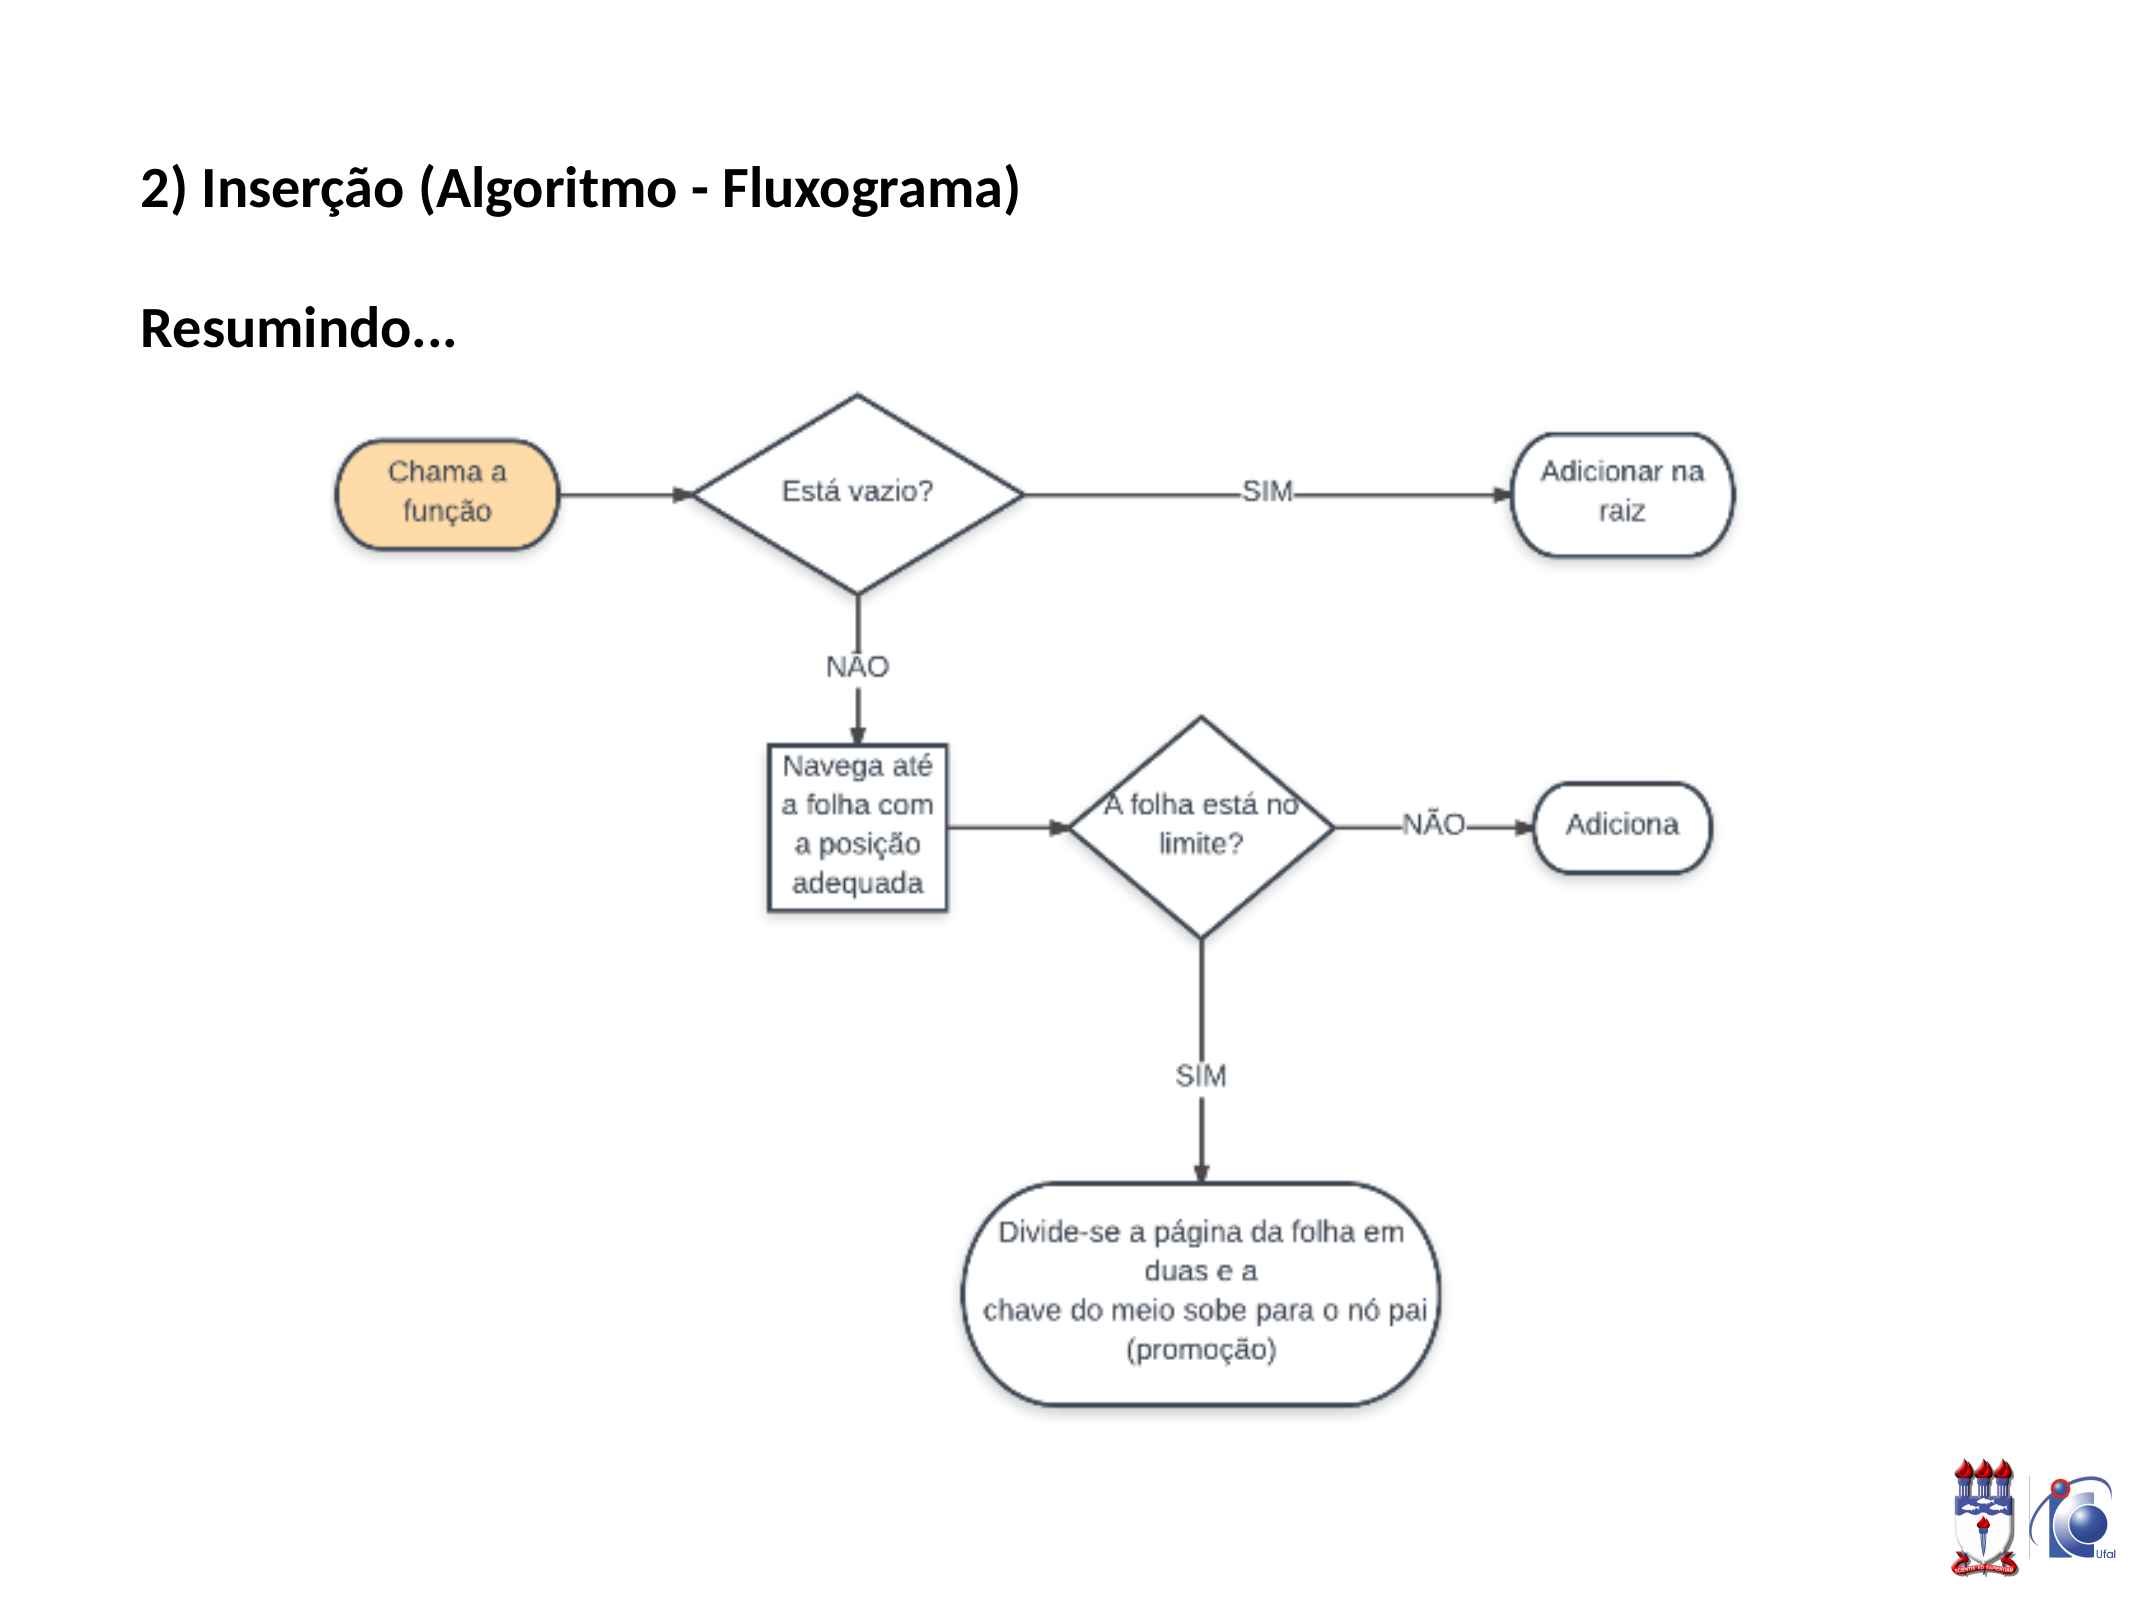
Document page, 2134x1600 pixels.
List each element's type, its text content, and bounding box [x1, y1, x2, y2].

picture [2028, 1476, 2116, 1559]
picture [1948, 1456, 2020, 1579]
picture [330, 377, 1760, 1439]
list 2) Inserção (Algoritmo - Fluxograma) Resumindo... [132, 140, 1737, 272]
